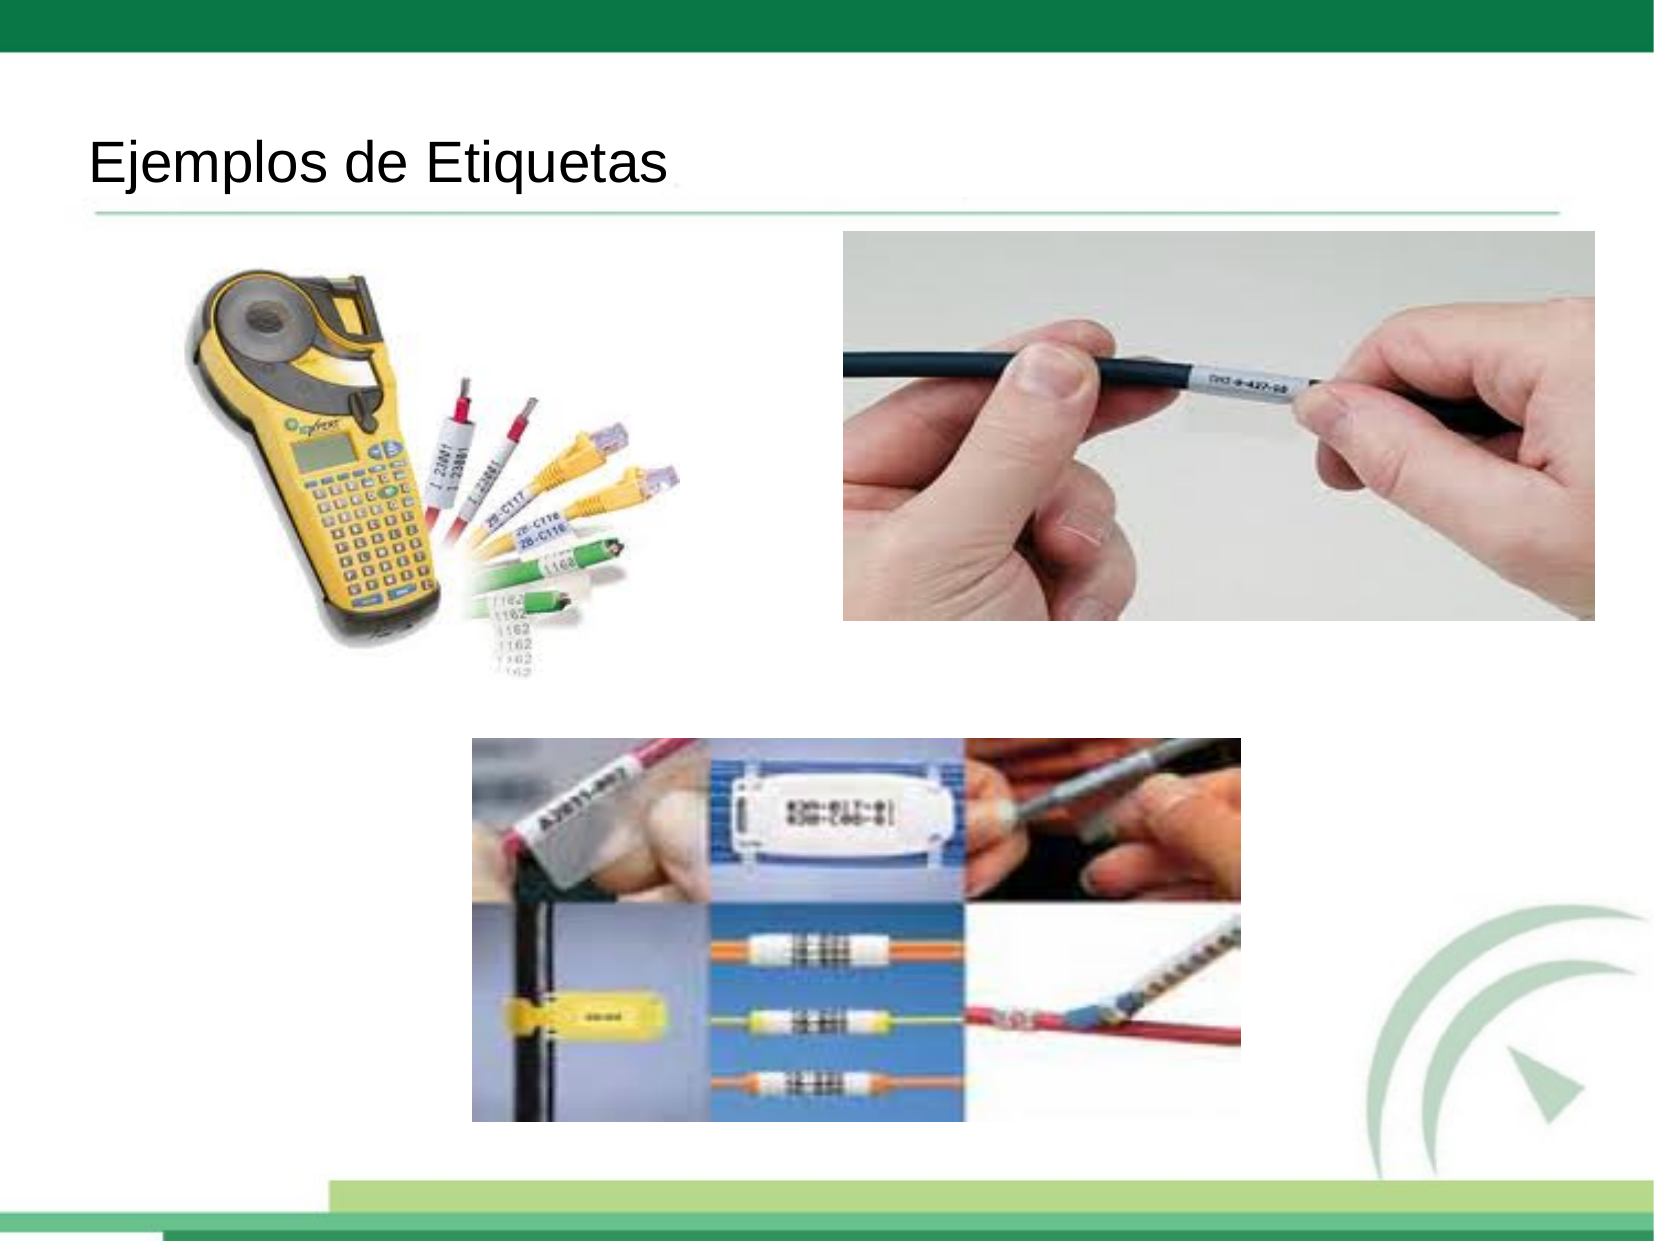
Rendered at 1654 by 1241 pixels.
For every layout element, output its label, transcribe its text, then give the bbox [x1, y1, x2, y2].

title Ejemplos de Etiquetas [88, 66, 1577, 259]
picture [0, 0, 1654, 1241]
